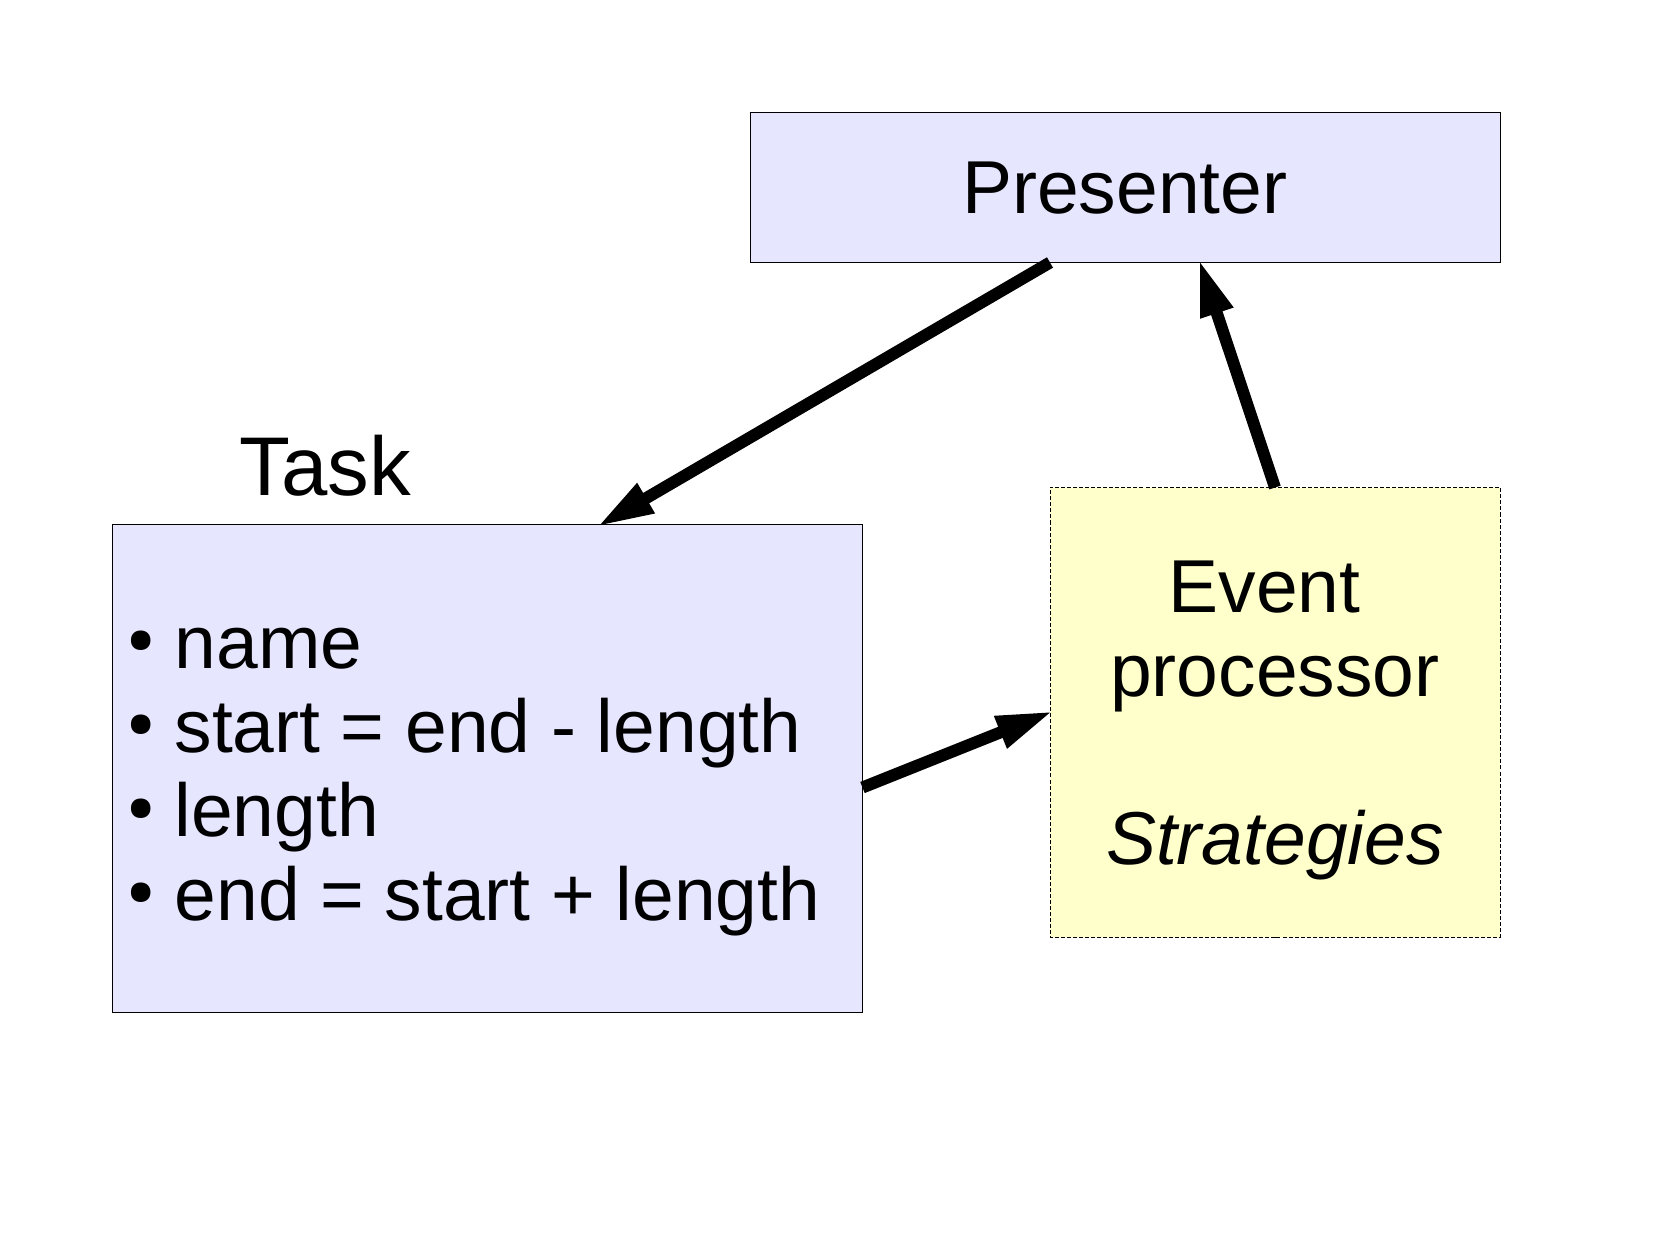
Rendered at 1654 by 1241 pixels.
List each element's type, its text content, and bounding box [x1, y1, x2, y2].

text_box Presenter [750, 112, 1501, 263]
text_box Event processor Strategies [1050, 487, 1501, 938]
text_box name start = end - length length end = start + length [112, 524, 863, 1013]
text_box Task [225, 412, 426, 521]
